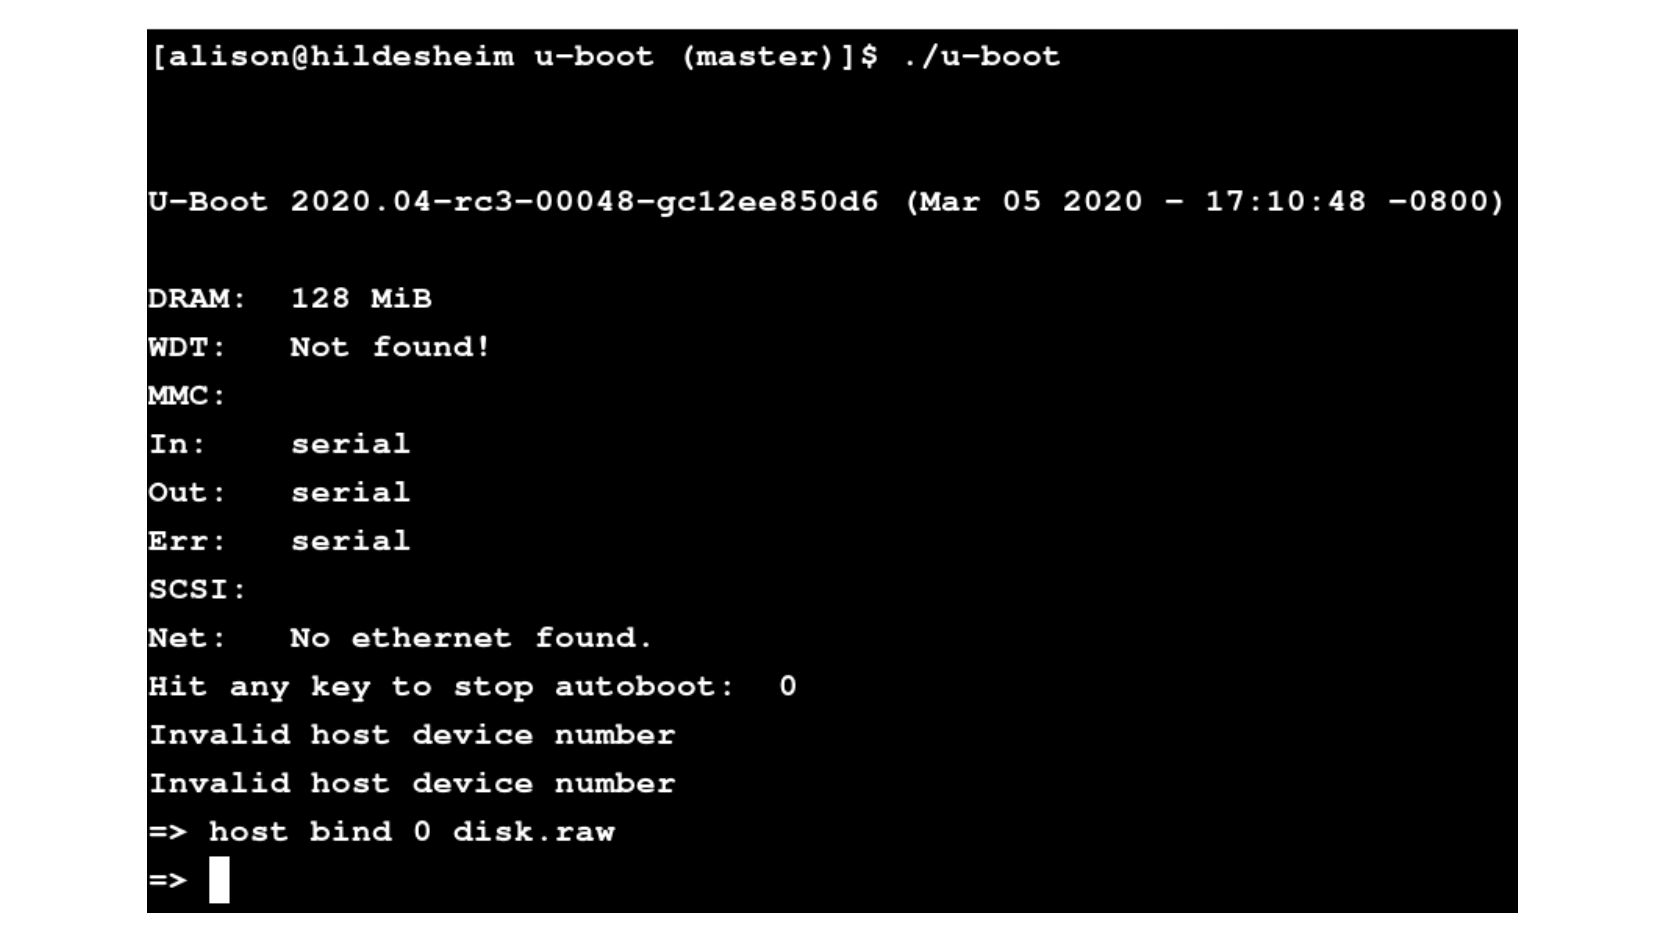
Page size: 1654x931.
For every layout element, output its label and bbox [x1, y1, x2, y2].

picture [147, 28, 1518, 913]
